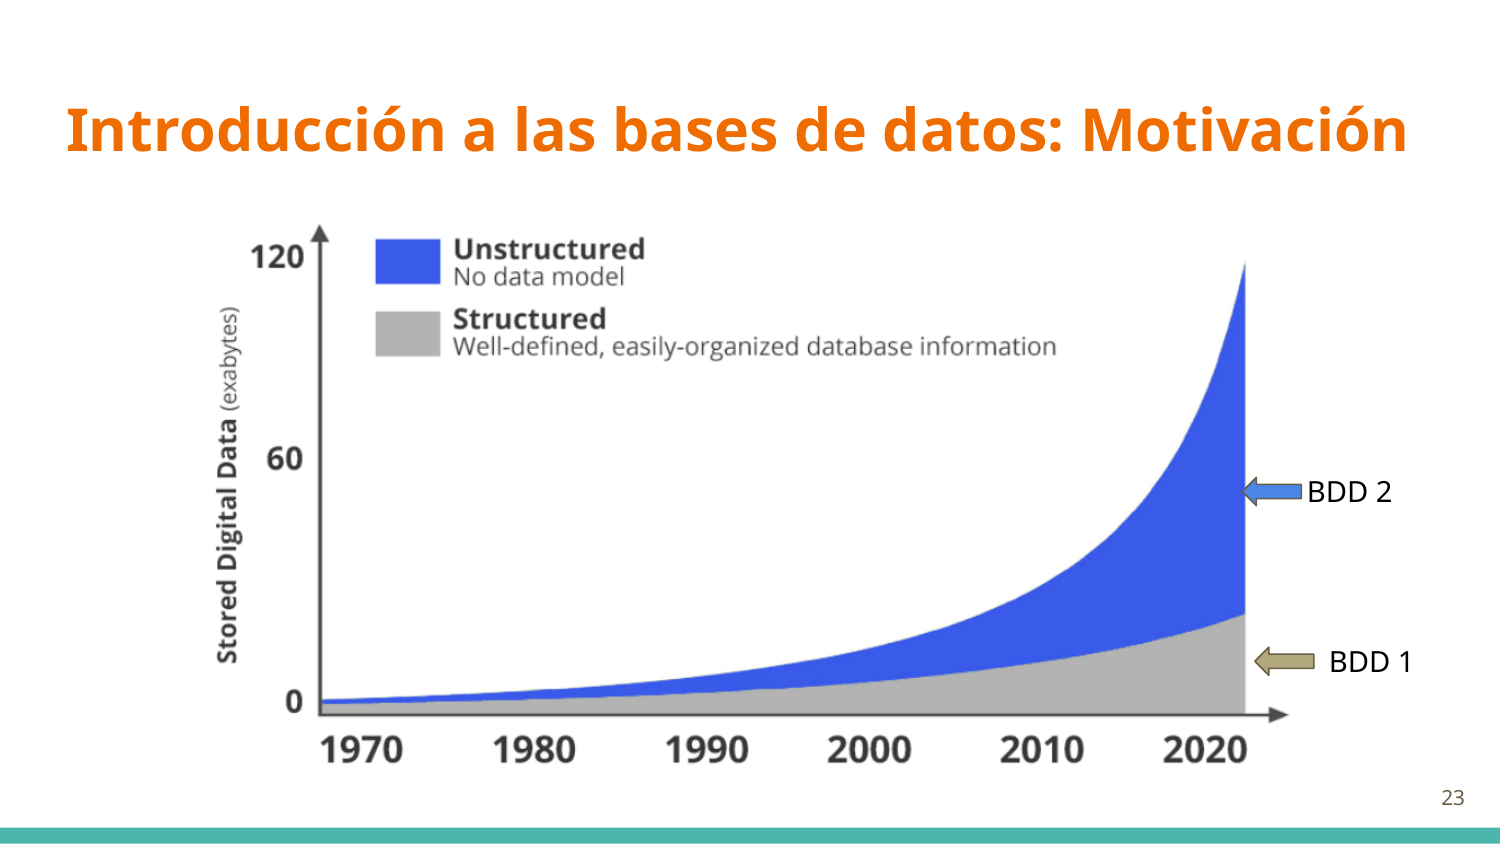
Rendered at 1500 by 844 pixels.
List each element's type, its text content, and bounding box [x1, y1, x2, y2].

picture [198, 207, 1302, 776]
text_box [1254, 647, 1314, 676]
title Introducción a las bases de datos: Motivación [51, 72, 1449, 189]
text_box BDD 1 [1313, 628, 1471, 694]
text_box [1242, 477, 1302, 506]
slide_number <number> [1389, 764, 1480, 830]
text_box BDD 2 [1291, 458, 1449, 524]
